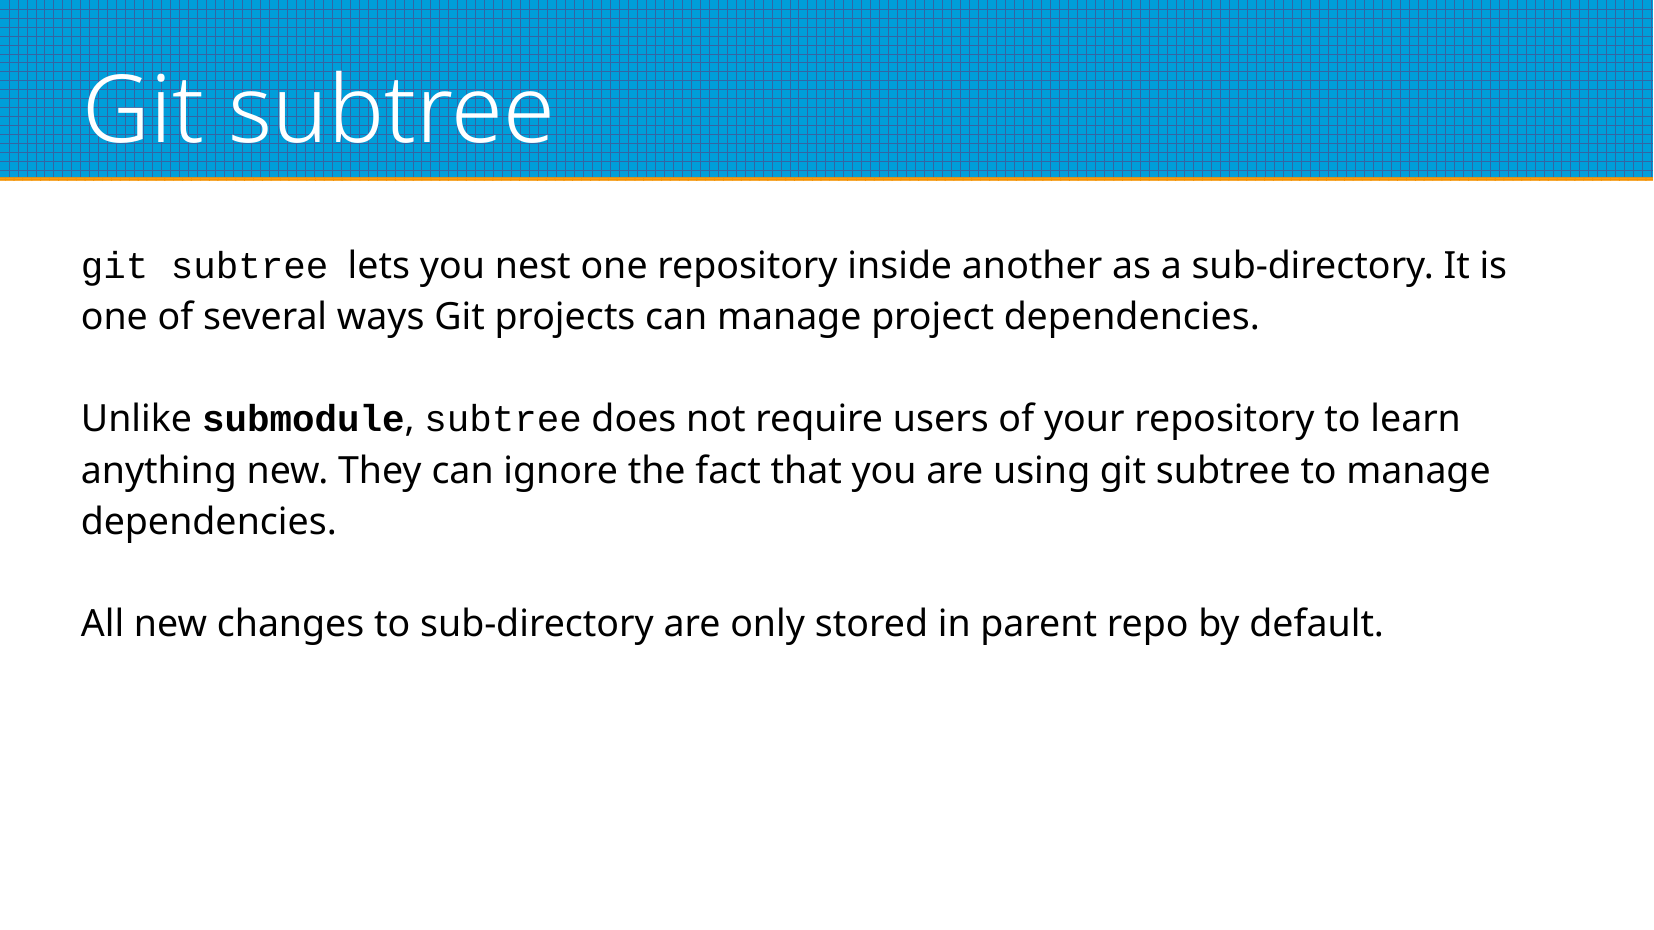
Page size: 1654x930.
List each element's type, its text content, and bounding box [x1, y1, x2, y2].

title Git subtree [82, 14, 1571, 171]
text_box git subtree lets you nest one repository inside another as a sub-directory. It is one of several ways Git projects can manage project dependencies. Unlike submodule, subtree does not require users of your repository to learn anything new. They can ignore the fact that you are using git subtree to manage dependencies. All new changes to sub-directory are only stored in parent repo by default. [75, 232, 1538, 654]
